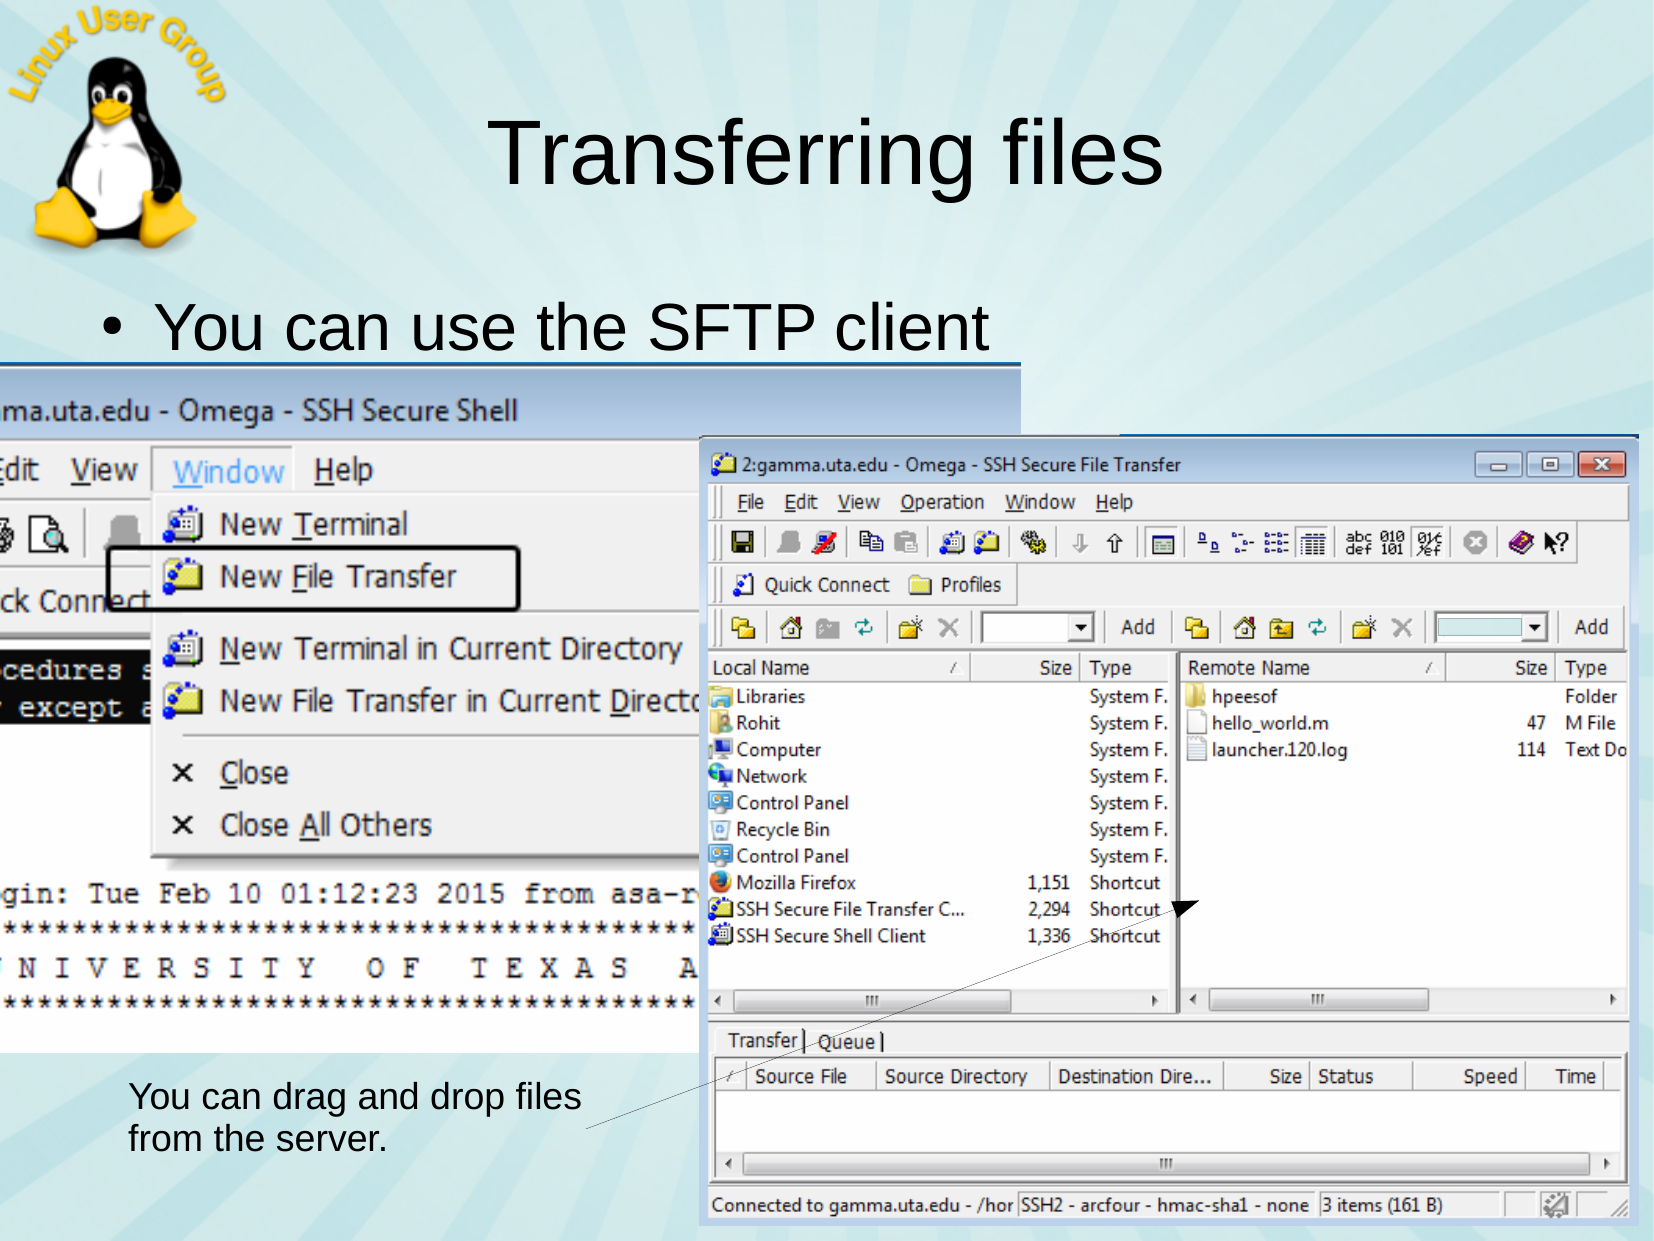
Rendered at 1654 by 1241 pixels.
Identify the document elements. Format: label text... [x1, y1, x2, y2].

text_box You can drag and drop files from the server. [113, 1068, 597, 1168]
list You can use the SFTP client [82, 290, 1571, 434]
picture [0, 0, 1654, 1241]
title Transferring files [82, 49, 1571, 257]
